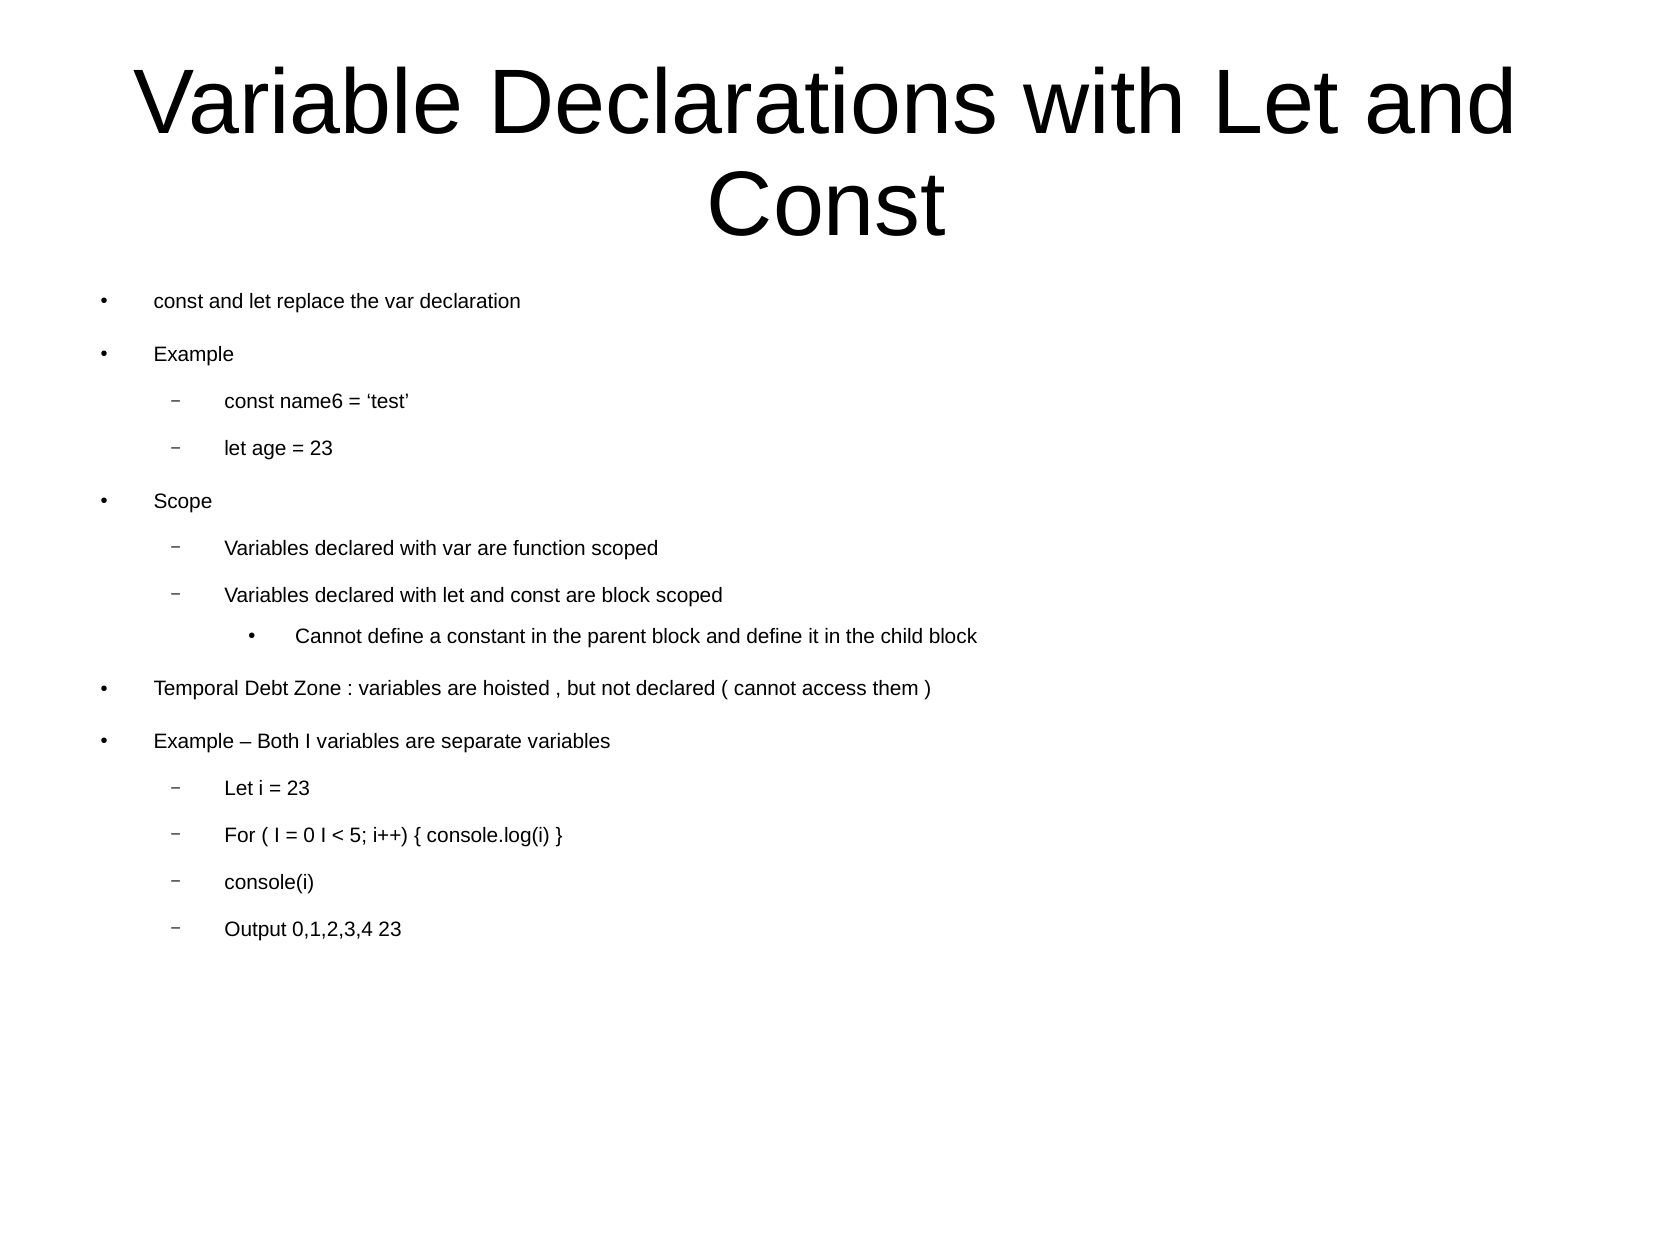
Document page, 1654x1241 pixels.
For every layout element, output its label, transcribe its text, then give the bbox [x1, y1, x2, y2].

title Variable Declarations with Let and Const [82, 49, 1571, 257]
list const and let replace the var declaration Example const name6 = ‘test’ let age = 23 Scope Variables declared with var are function scoped Variables declared with let and const are block scoped Cannot define a constant in the parent block and define it in the child block Temporal Debt Zone : variables are hoisted , but not declared ( cannot access them ) Example – Both I variables are separate variables Let i = 23 For ( I = 0 I < 5; i++) { console.log(i) } console(i) Output 0,1,2,3,4 23 [82, 290, 1571, 1217]
